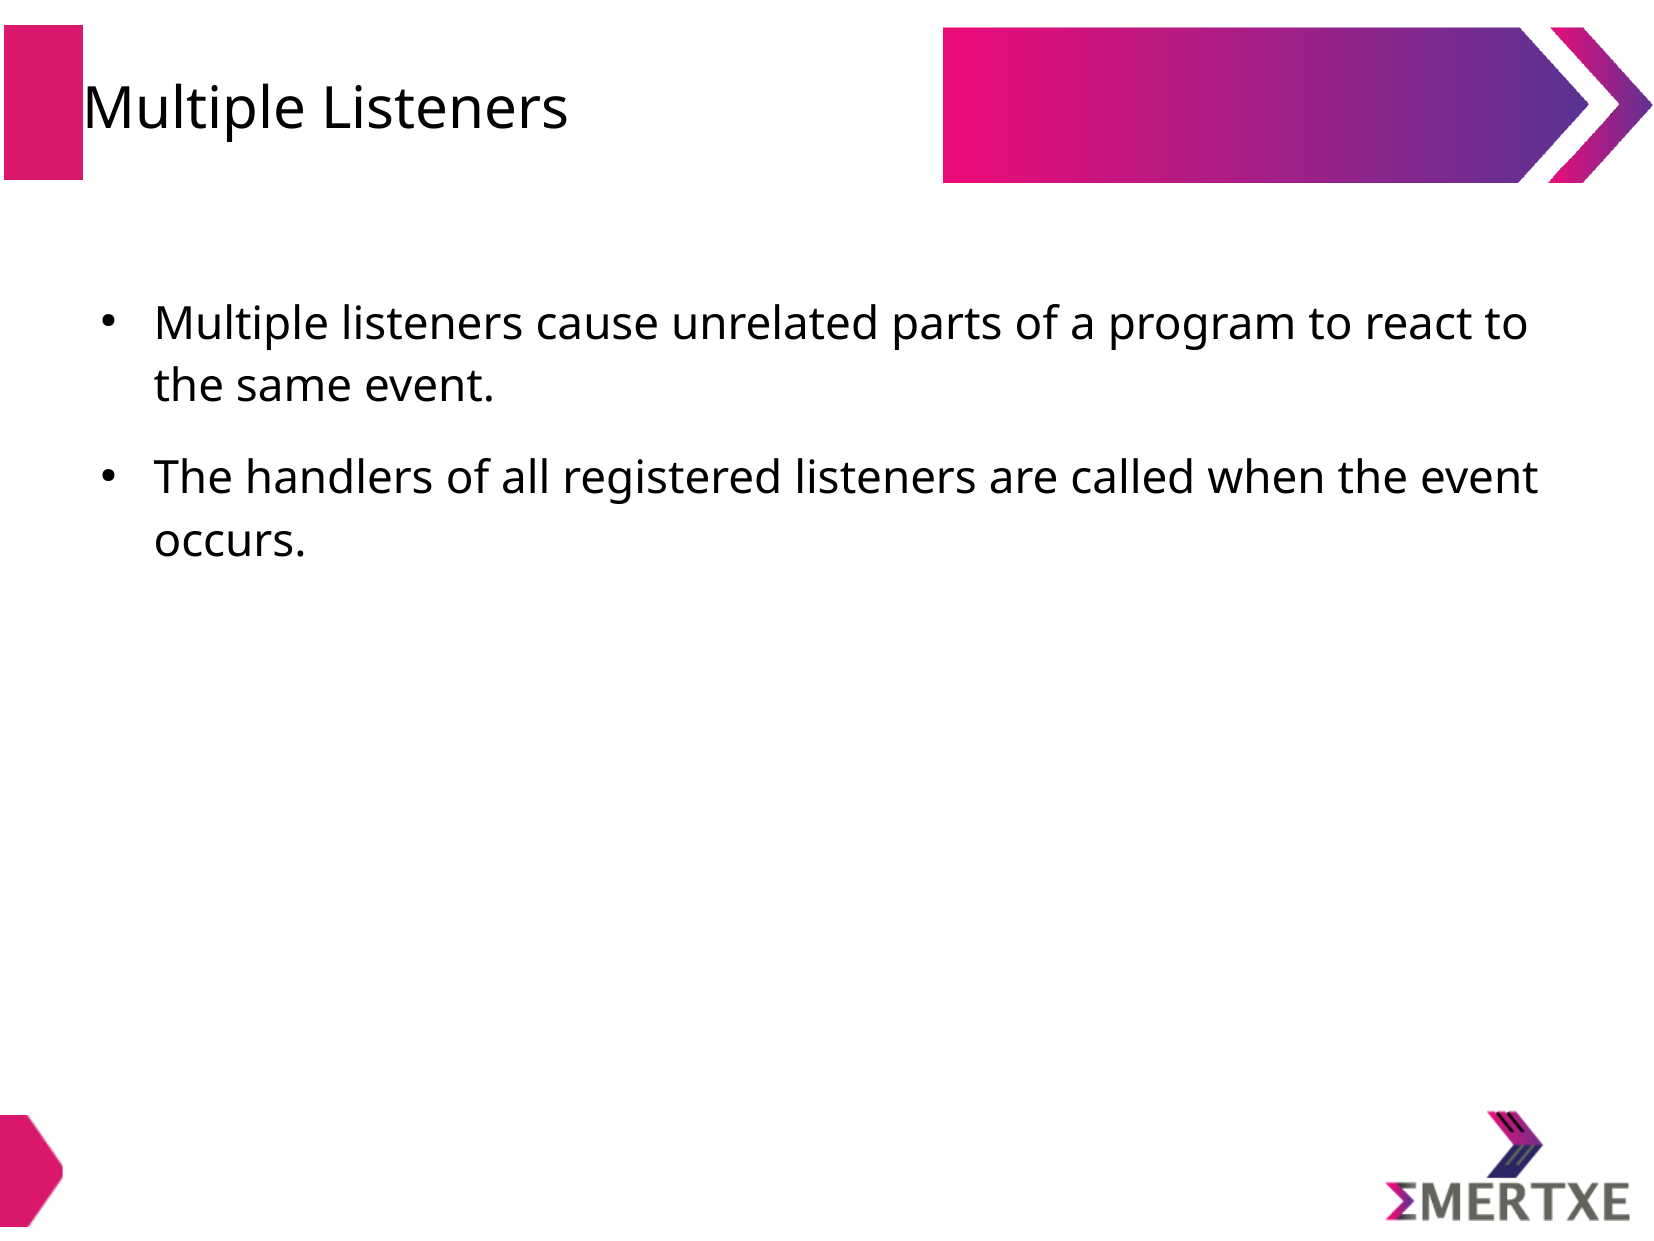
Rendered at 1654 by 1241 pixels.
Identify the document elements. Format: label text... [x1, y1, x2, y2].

title Multiple Listeners [82, 2, 1571, 210]
picture [1571, 27, 1653, 183]
list Multiple listeners cause unrelated parts of a program to react to the same event. The handlers of all registered listeners are called when the event occurs. [82, 290, 1571, 1010]
picture [1385, 1107, 1631, 1221]
